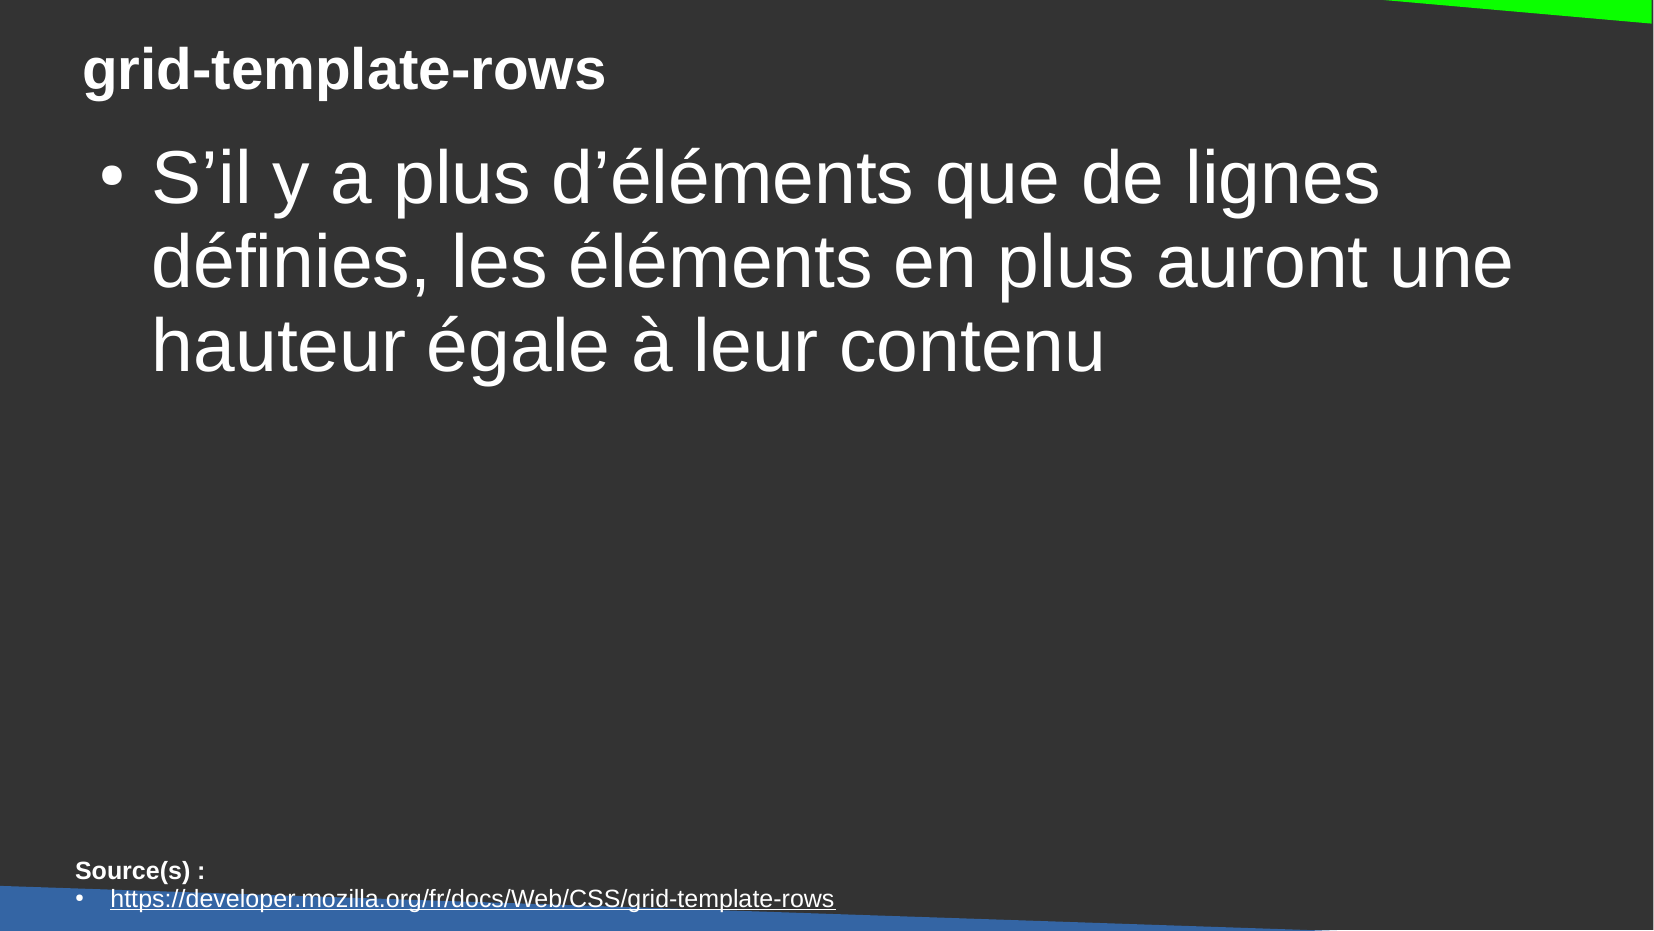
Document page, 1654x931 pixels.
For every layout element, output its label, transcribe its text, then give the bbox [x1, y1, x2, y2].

text_box [0, 885, 1337, 931]
title grid-template-rows [82, 37, 1571, 122]
text_box [1383, 0, 1652, 24]
list S’il y a plus d’éléments que de lignes définies, les éléments en plus auront une hauteur égale à leur contenu [80, 135, 1620, 626]
text_box Source(s) : https://developer.mozilla.org/fr/docs/Web/CSS/grid-template-rows [60, 838, 1546, 920]
